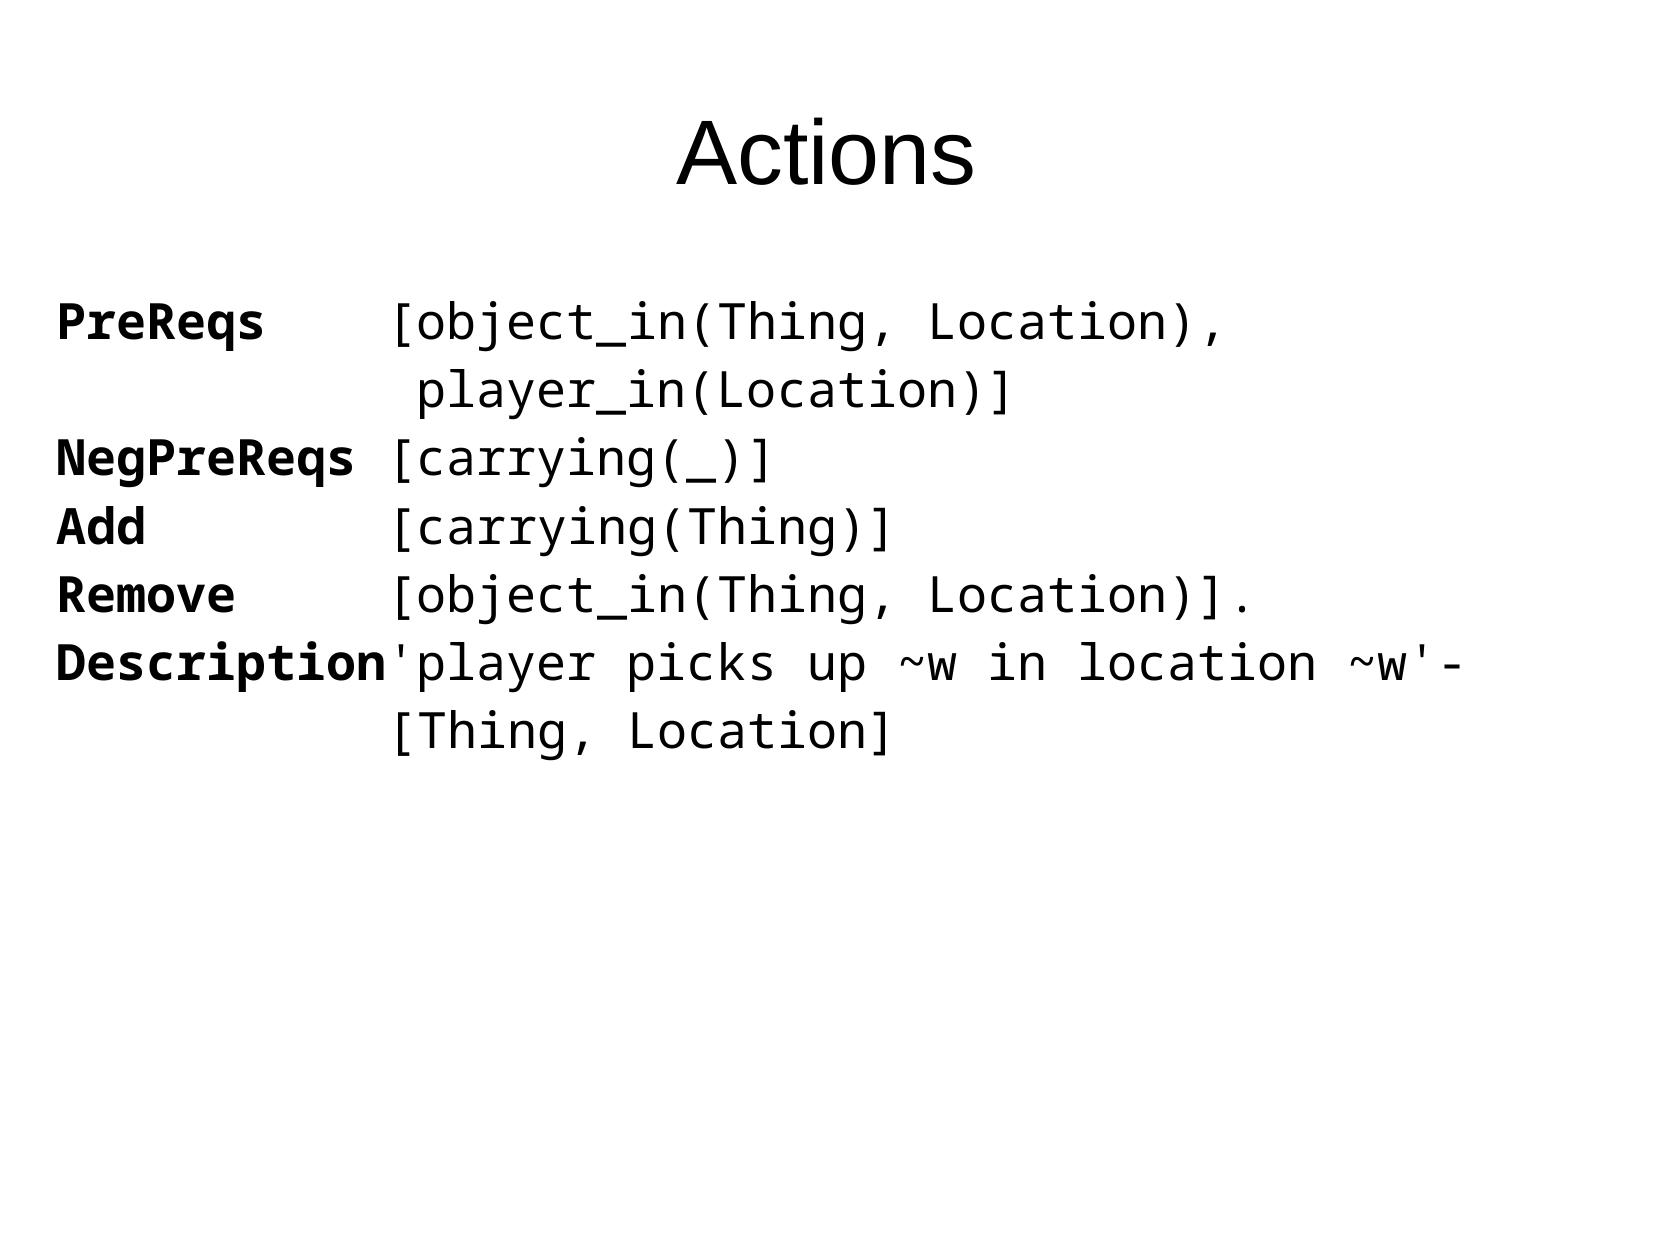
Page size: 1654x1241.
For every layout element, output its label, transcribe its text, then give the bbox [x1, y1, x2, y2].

list PreReqs [object_in(Thing, Location), player_in(Location)] NegPreReqs [carrying(_)] Add [carrying(Thing)] Remove [object_in(Thing, Location)]. Description'player picks up ~w in location ~w'- [Thing, Location] [56, 285, 1546, 1006]
title Actions [82, 49, 1571, 257]
